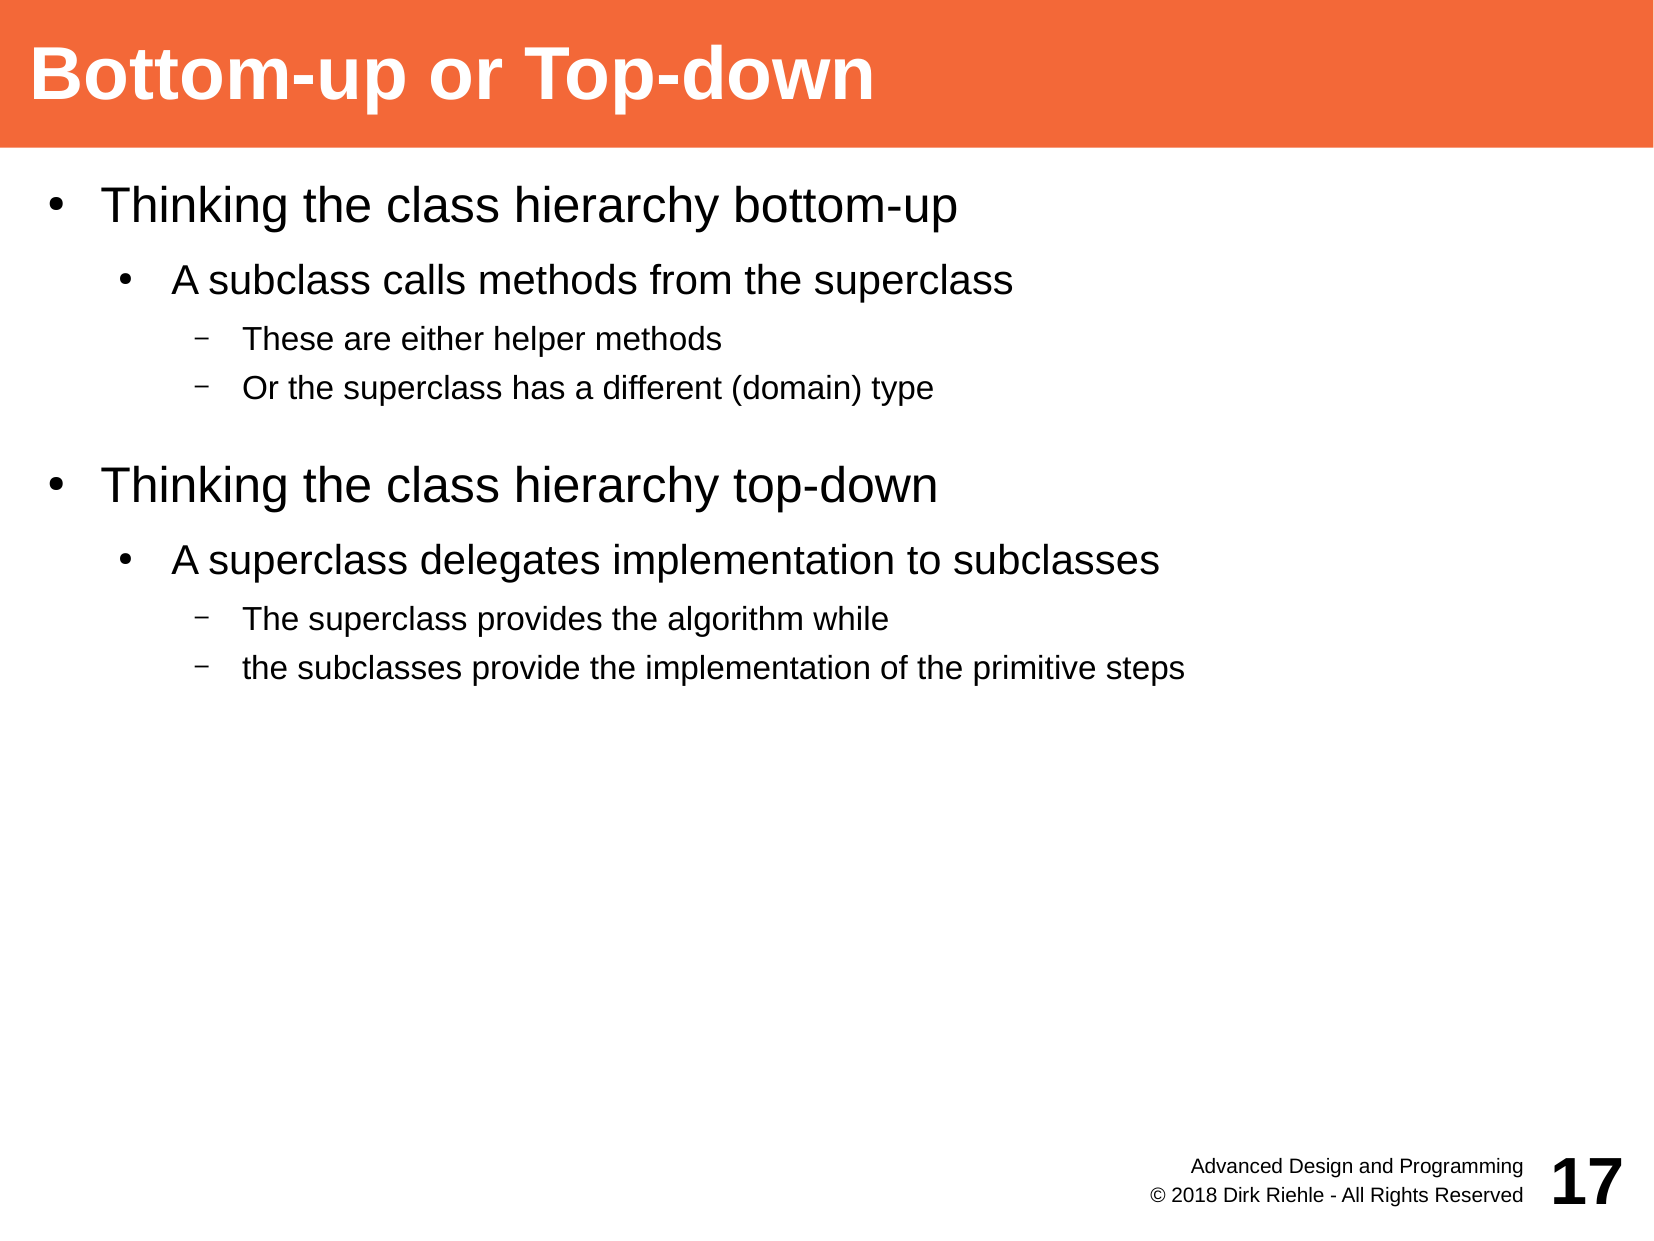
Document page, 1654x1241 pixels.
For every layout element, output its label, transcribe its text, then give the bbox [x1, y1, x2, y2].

title Bottom-up or Top-down [0, 0, 1654, 148]
list Thinking the class hierarchy bottom-up A subclass calls methods from the superclass These are either helper methods Or the superclass has a different (domain) type Thinking the class hierarchy top-down A superclass delegates implementation to subclasses The superclass provides the algorithm while the subclasses provide the implementation of the primitive steps [29, 177, 1625, 1063]
